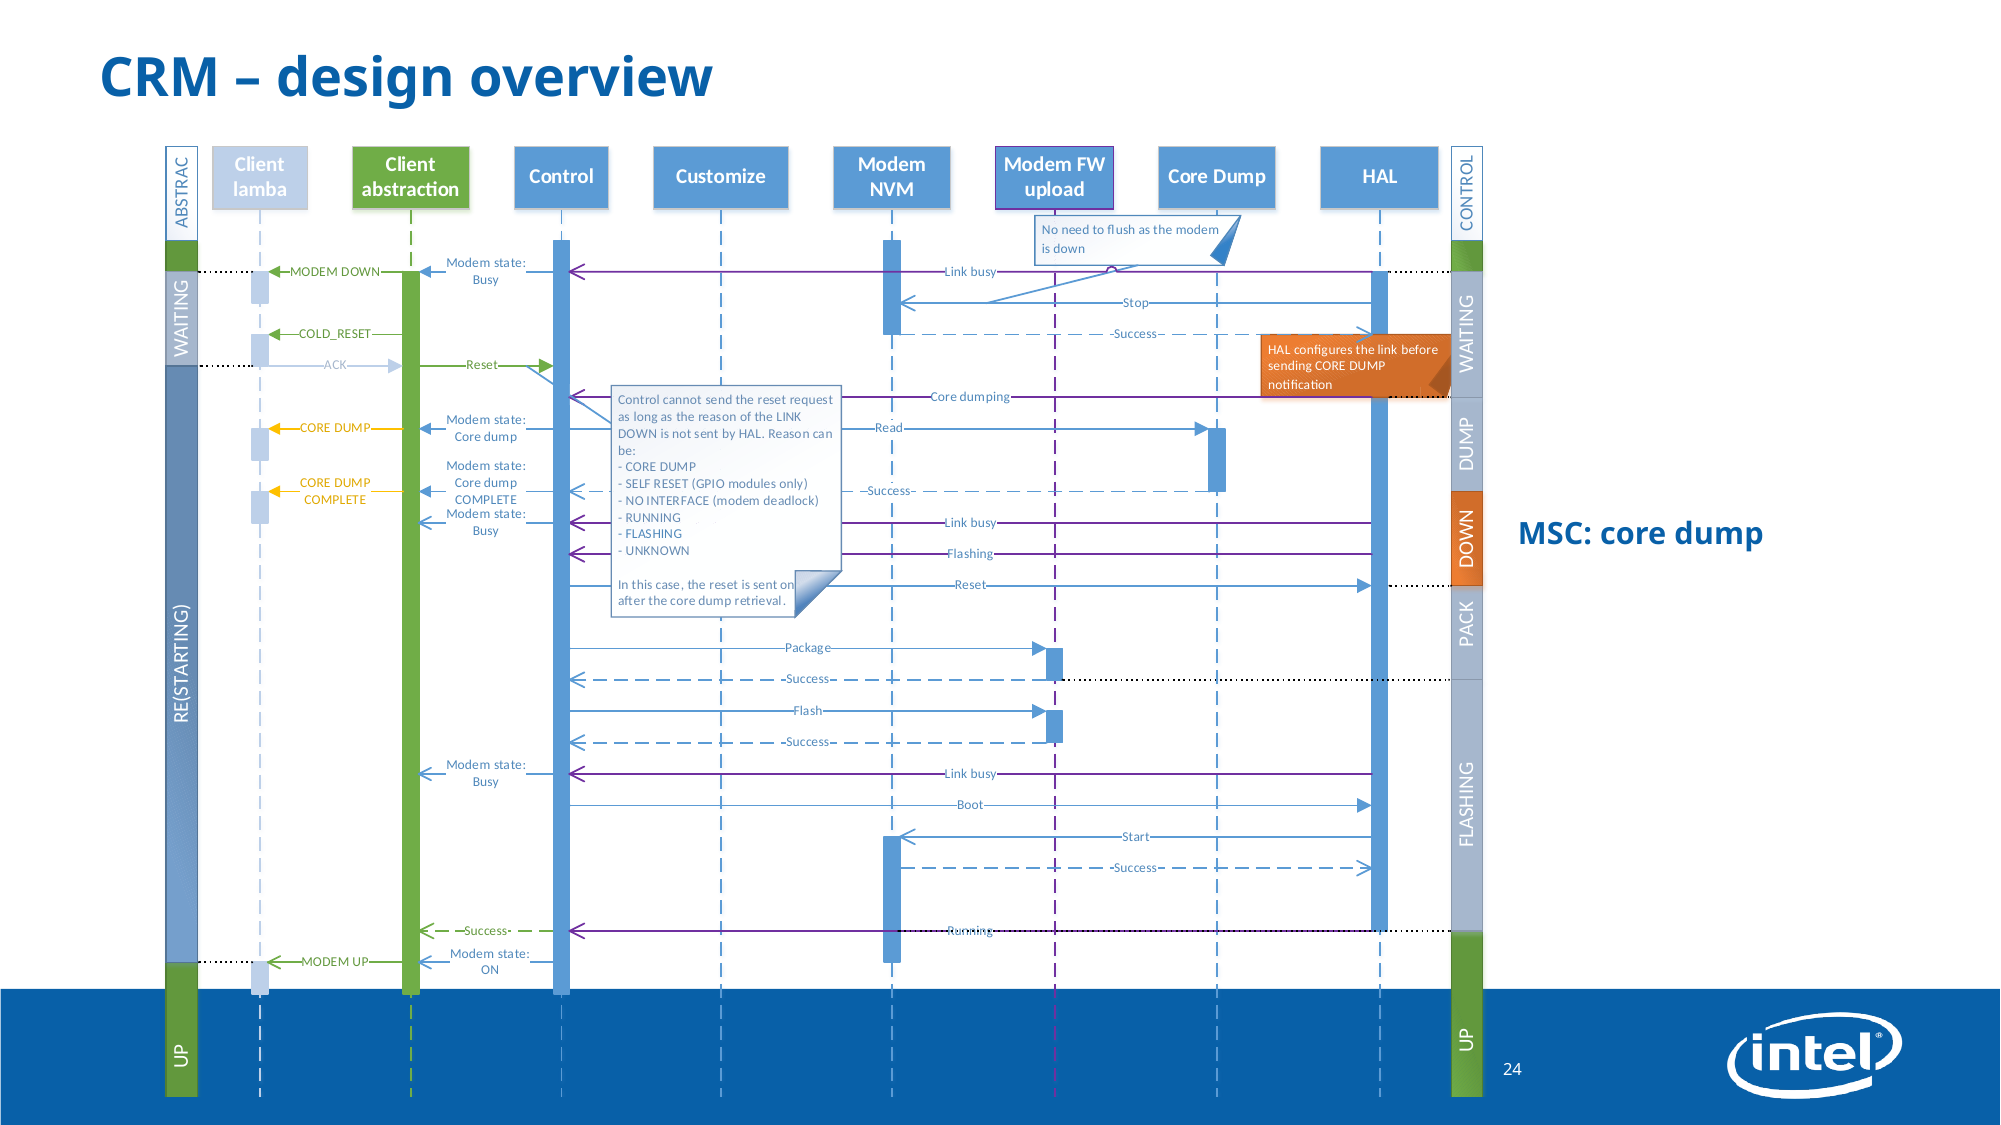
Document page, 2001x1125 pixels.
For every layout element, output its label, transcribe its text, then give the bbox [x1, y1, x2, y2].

picture [158, 141, 1490, 1097]
title CRM – design overview [99, 41, 1900, 232]
text_box MSC: core dump [1503, 506, 1980, 559]
picture [1725, 1011, 1904, 1059]
slide_number <number> [1503, 1059, 1970, 1119]
